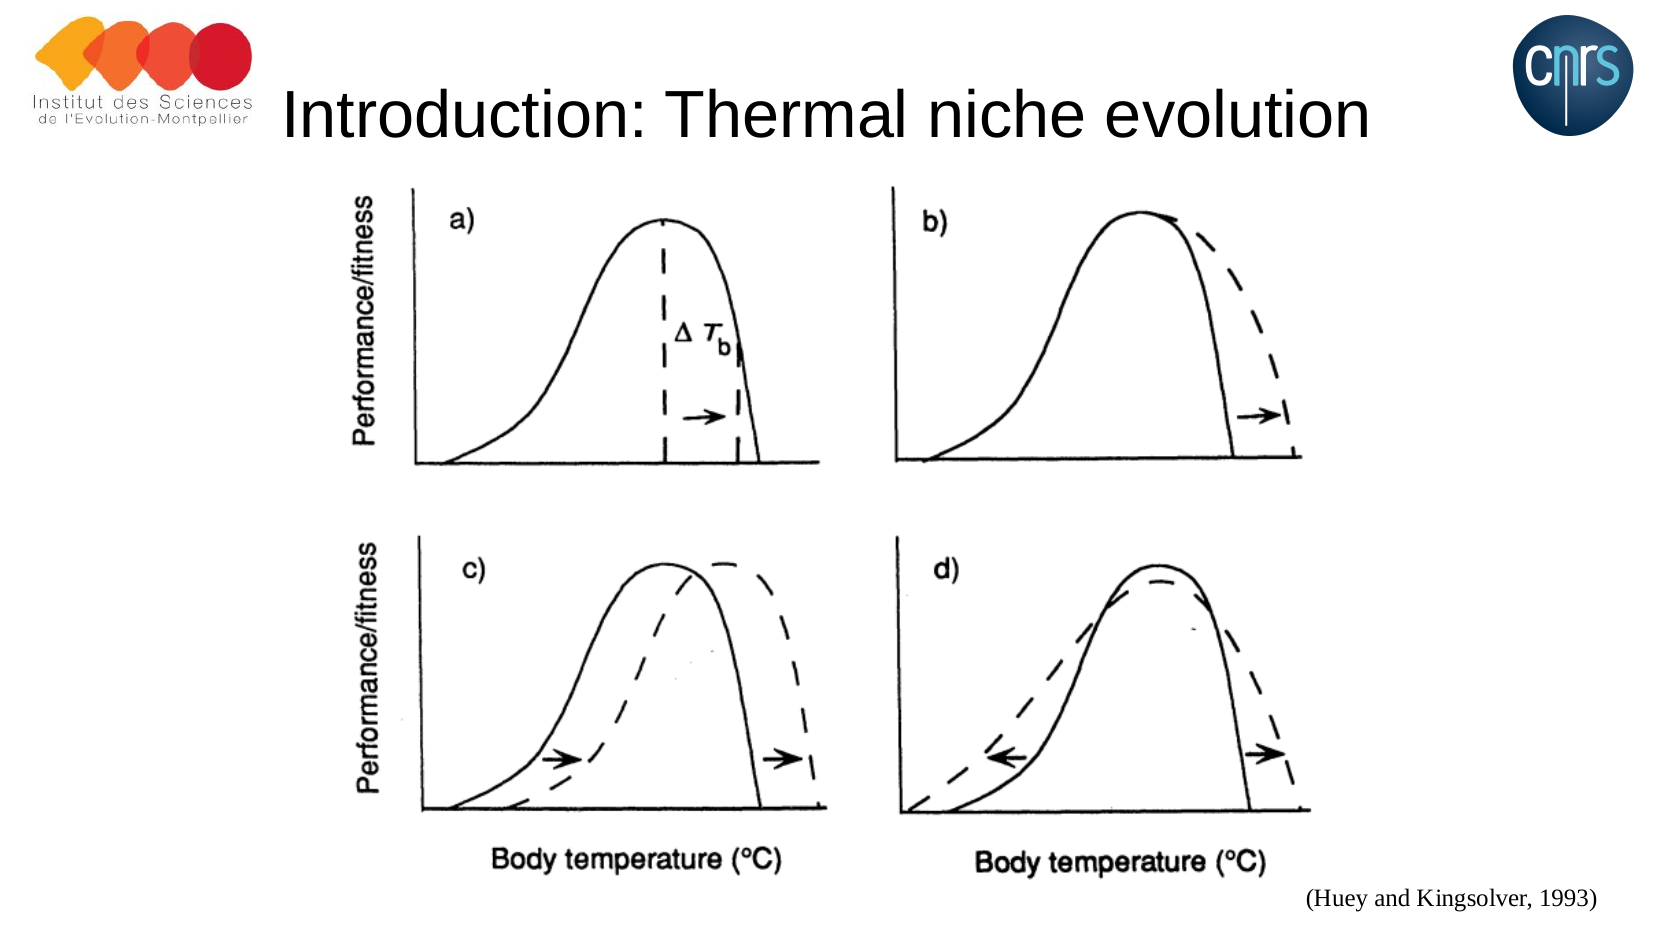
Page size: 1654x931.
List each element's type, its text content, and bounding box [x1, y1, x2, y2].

title Introduction: Thermal niche evolution [82, 37, 1571, 193]
chart [1186, 765, 1654, 931]
picture [297, 143, 1366, 886]
picture [1466, 15, 1654, 136]
picture [29, 14, 257, 128]
